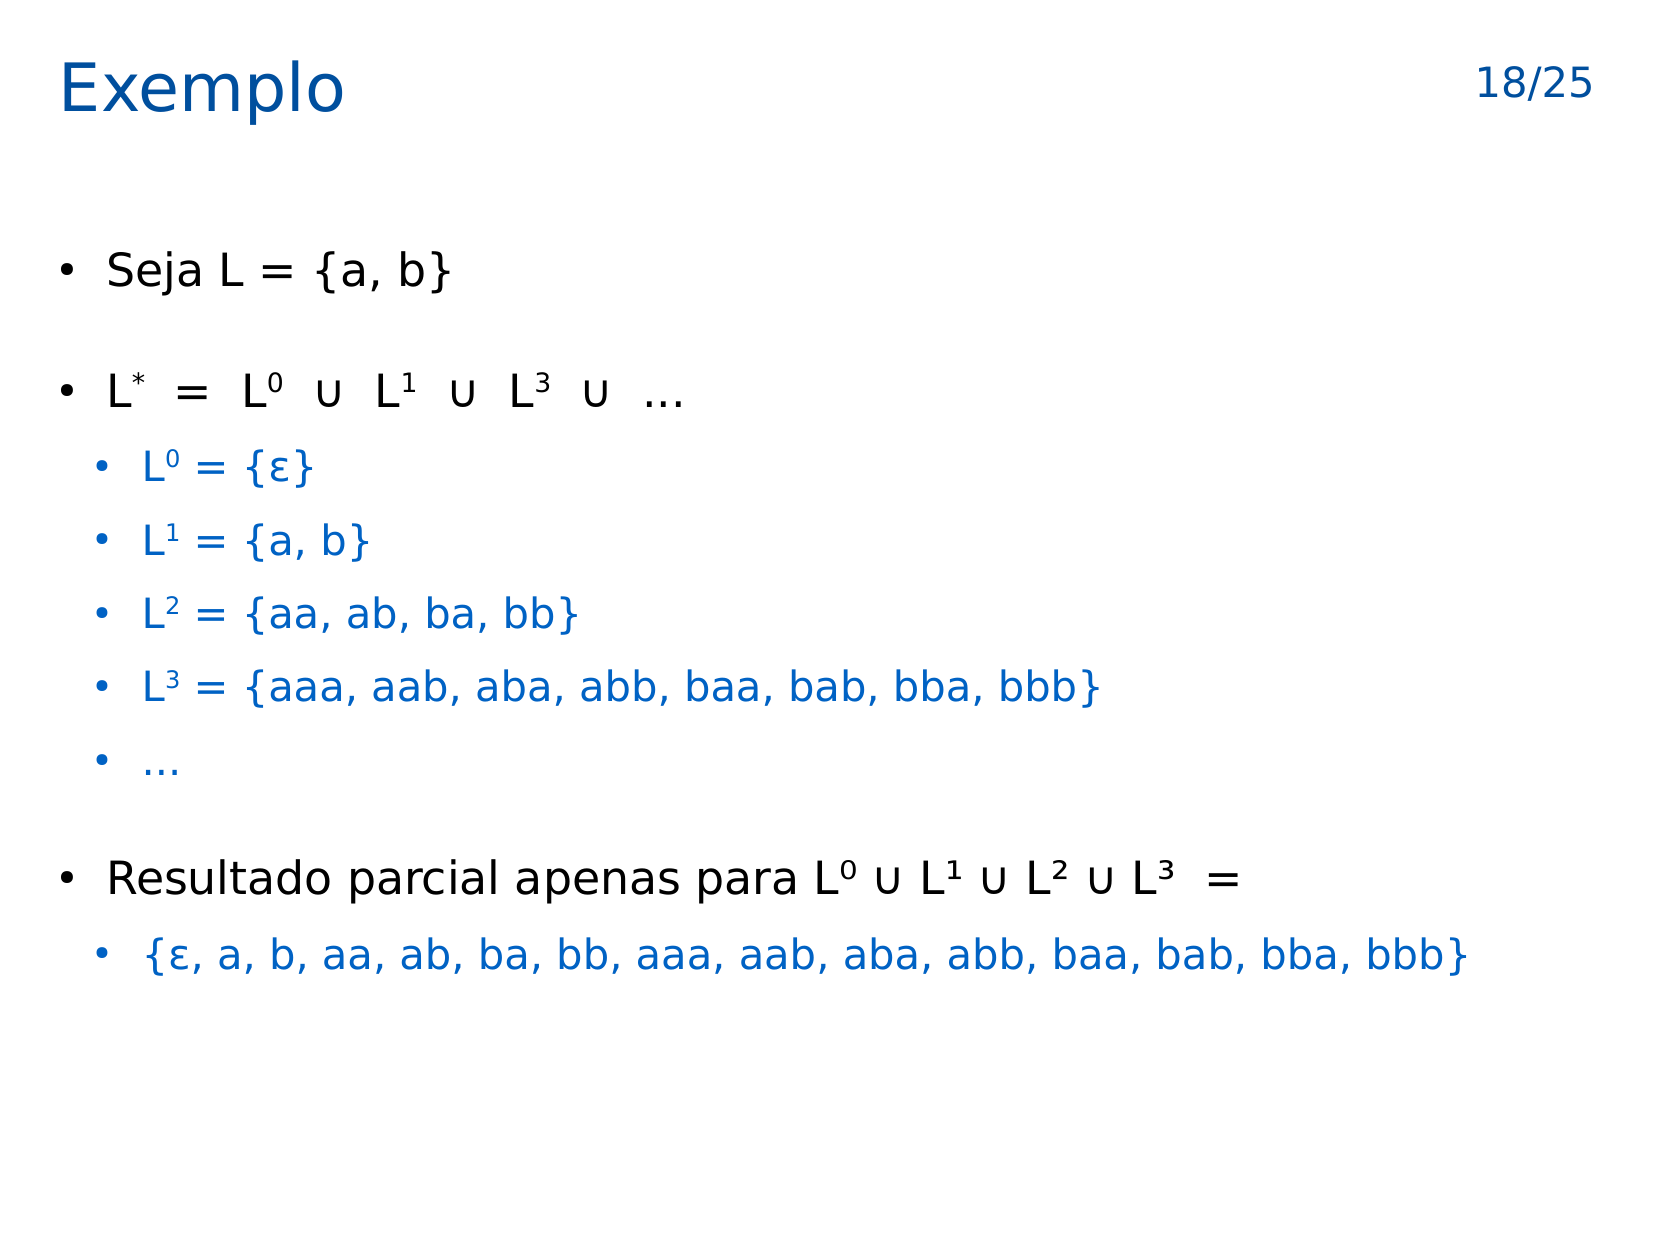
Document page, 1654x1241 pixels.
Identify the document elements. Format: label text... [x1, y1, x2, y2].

title Exemplo [59, 29, 1625, 148]
list Seja L = {a, b} L* = L0 ∪ L1 ∪ L3 ∪ ... L0 = {ε} L1 = {a, b} L2 = {aa, ab, ba, bb} L3 = {aaa, aab, aba, abb, baa, bab, bba, bbb} ... Resultado parcial apenas para L⁰ ∪ L¹ ∪ L² ∪ L³ = {ε, a, b, aa, ab, ba, bb, aaa, aab, aba, abb, baa, bab, bba, bbb} [59, 236, 1595, 1211]
